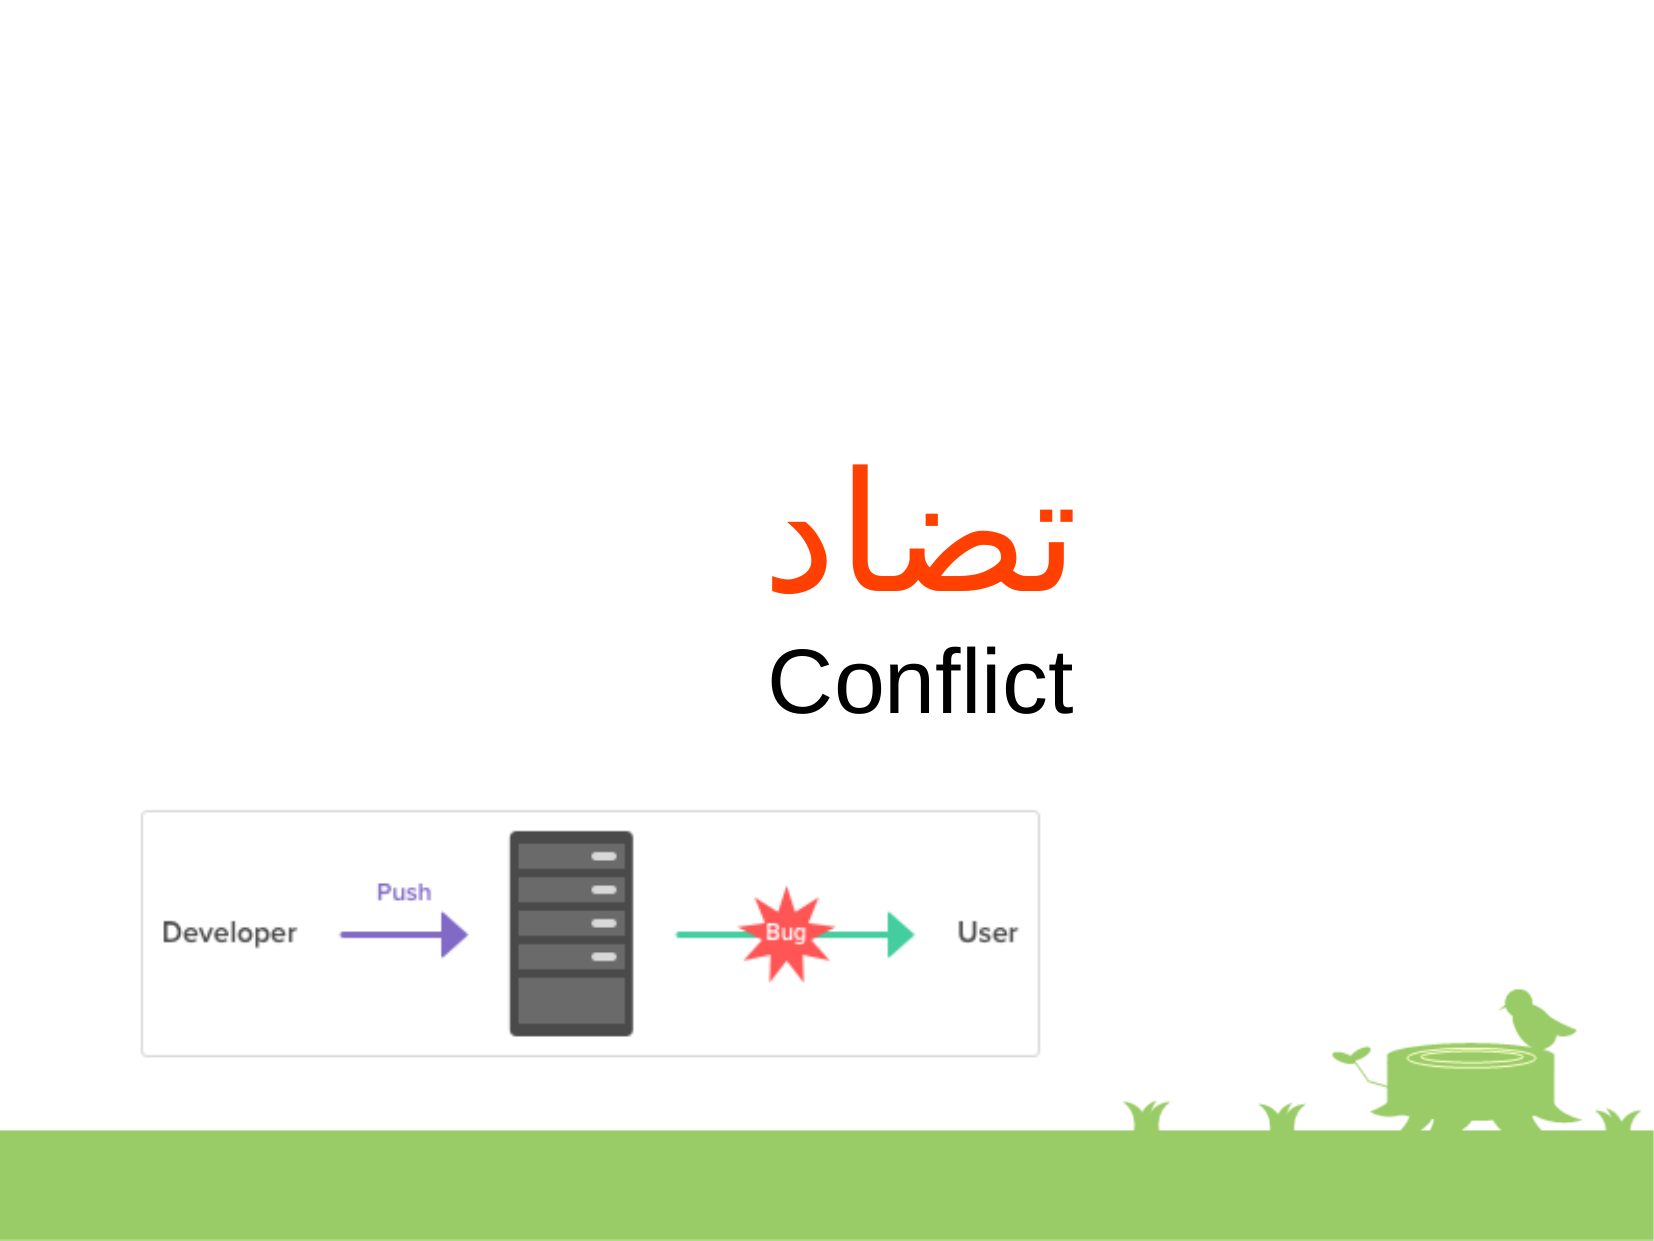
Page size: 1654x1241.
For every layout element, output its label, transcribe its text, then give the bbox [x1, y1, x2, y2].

picture [0, 0, 1654, 1241]
title تضاد Conflict [176, 420, 1654, 750]
